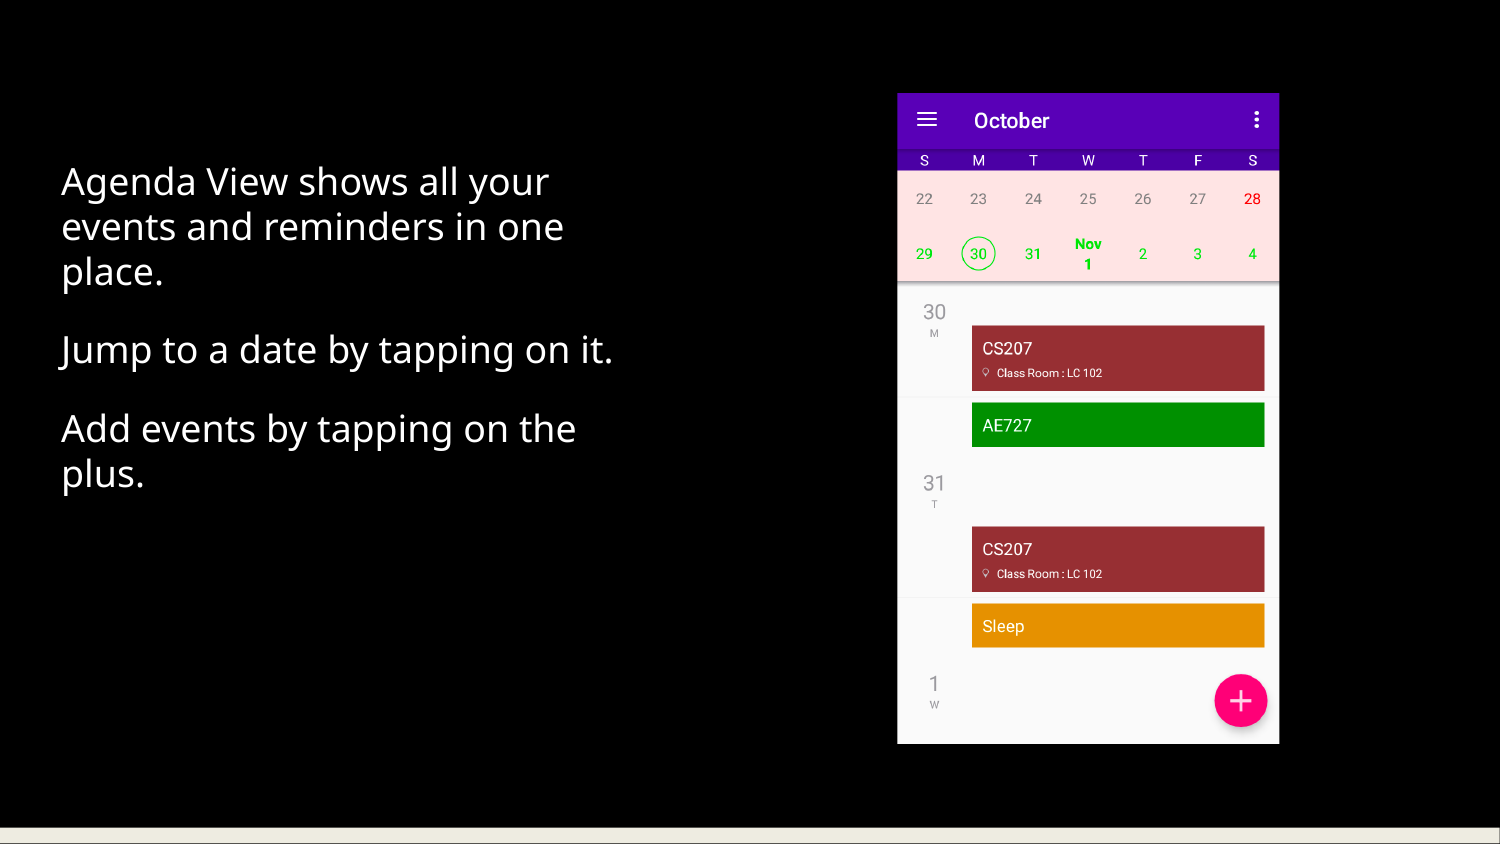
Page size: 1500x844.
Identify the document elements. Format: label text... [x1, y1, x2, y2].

picture [897, 93, 1280, 744]
text_box Agenda View shows all your events and reminders in one place. Jump to a date by tapping on it. Add events by tapping on the plus. [46, 143, 683, 691]
